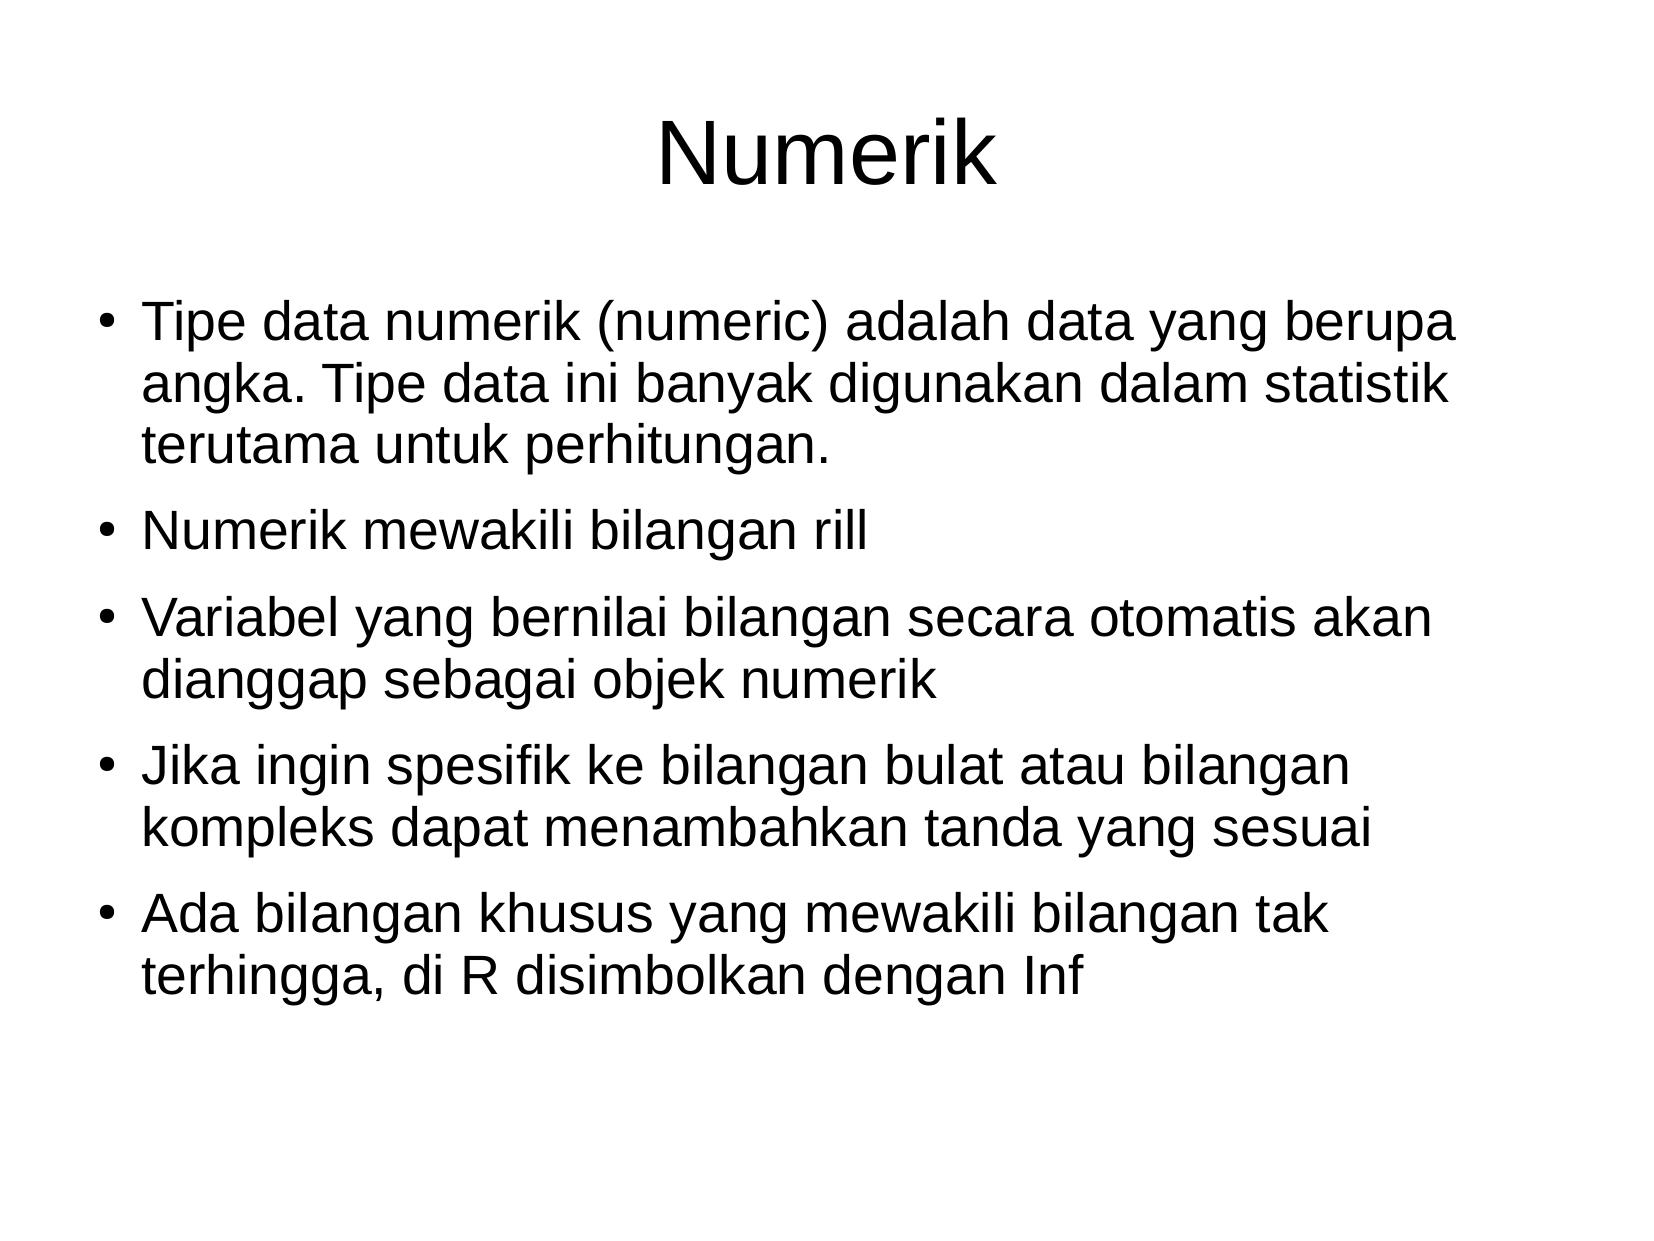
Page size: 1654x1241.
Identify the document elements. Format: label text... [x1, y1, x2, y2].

title Numerik [82, 49, 1571, 257]
list Tipe data numerik (numeric) adalah data yang berupa angka. Tipe data ini banyak digunakan dalam statistik terutama untuk perhitungan. Numerik mewakili bilangan rill Variabel yang bernilai bilangan secara otomatis akan dianggap sebagai objek numerik Jika ingin spesifik ke bilangan bulat atau bilangan kompleks dapat menambahkan tanda yang sesuai Ada bilangan khusus yang mewakili bilangan tak terhingga, di R disimbolkan dengan Inf [82, 290, 1571, 1010]
